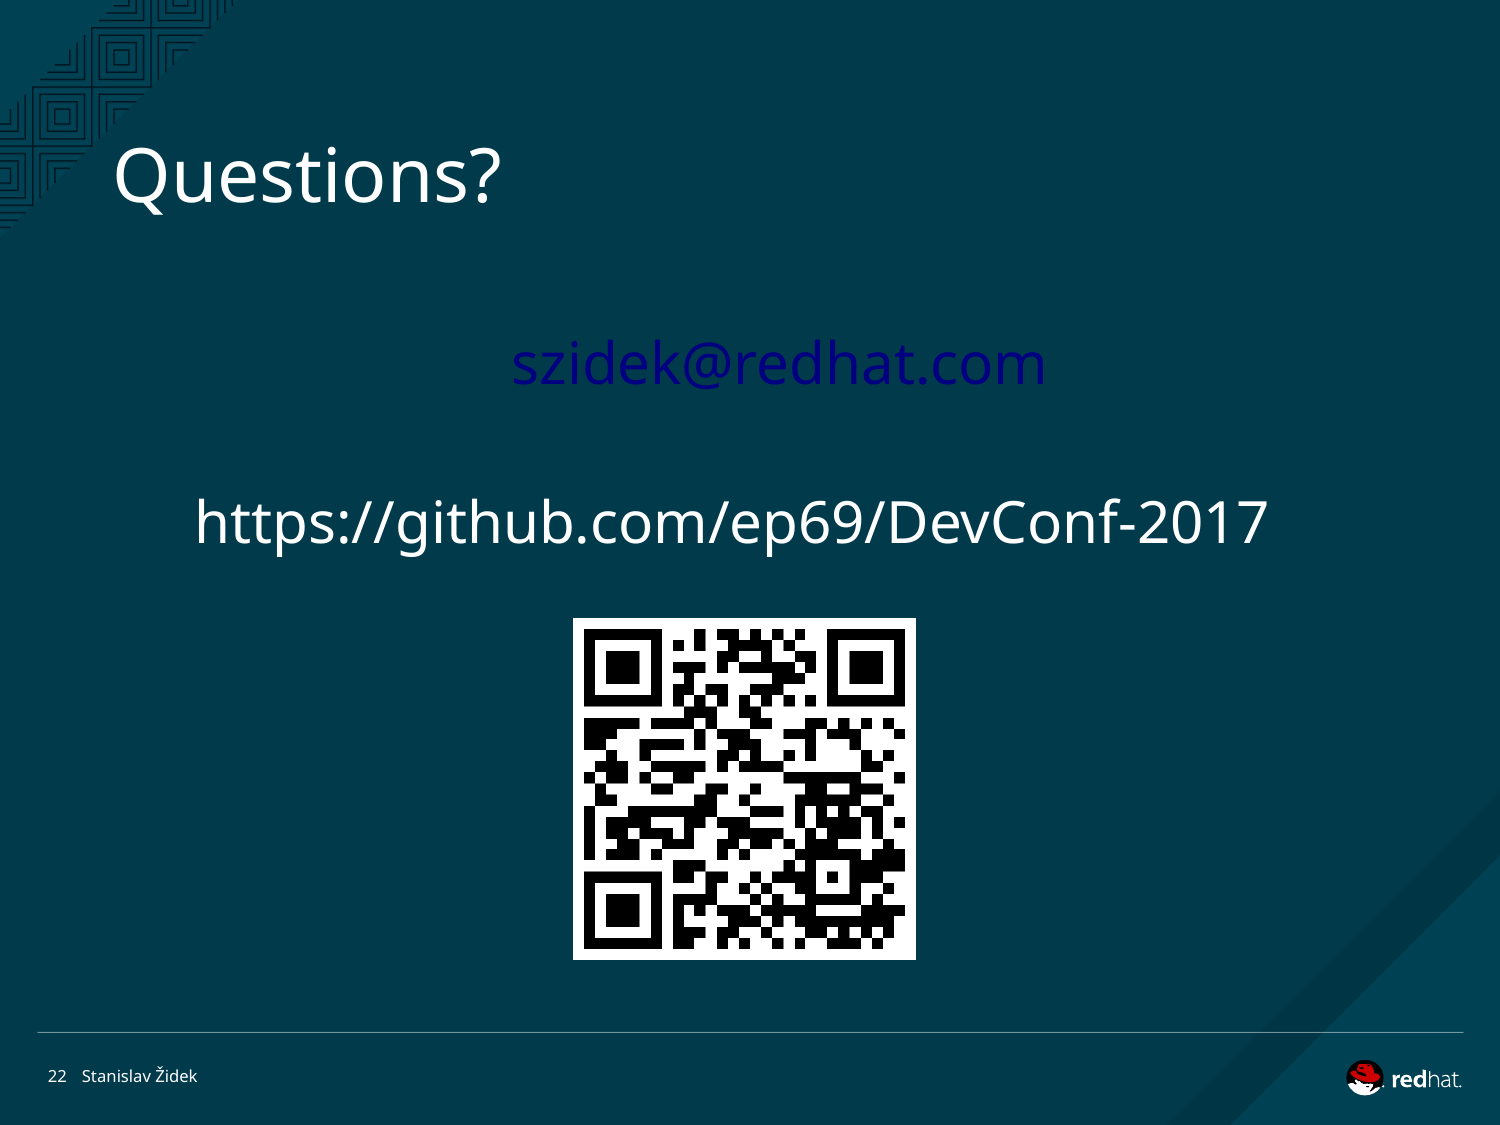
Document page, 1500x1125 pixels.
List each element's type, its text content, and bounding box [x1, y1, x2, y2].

title Questions? [112, 0, 1388, 225]
text_box [405, 534, 420, 539]
text_box [513, 534, 528, 539]
picture [574, 619, 915, 959]
text_box [897, 534, 915, 538]
text_box [283, 534, 298, 539]
text_box [112, 375, 1388, 1028]
text_box [773, 534, 788, 539]
text_box [808, 534, 823, 539]
text_box szidek@redhat.com https://github.com/ep69/DevConf-2017 [180, 314, 1381, 534]
text_box [1037, 534, 1052, 539]
text_box [550, 534, 565, 539]
text_box [1180, 534, 1194, 539]
text_box [628, 534, 643, 539]
